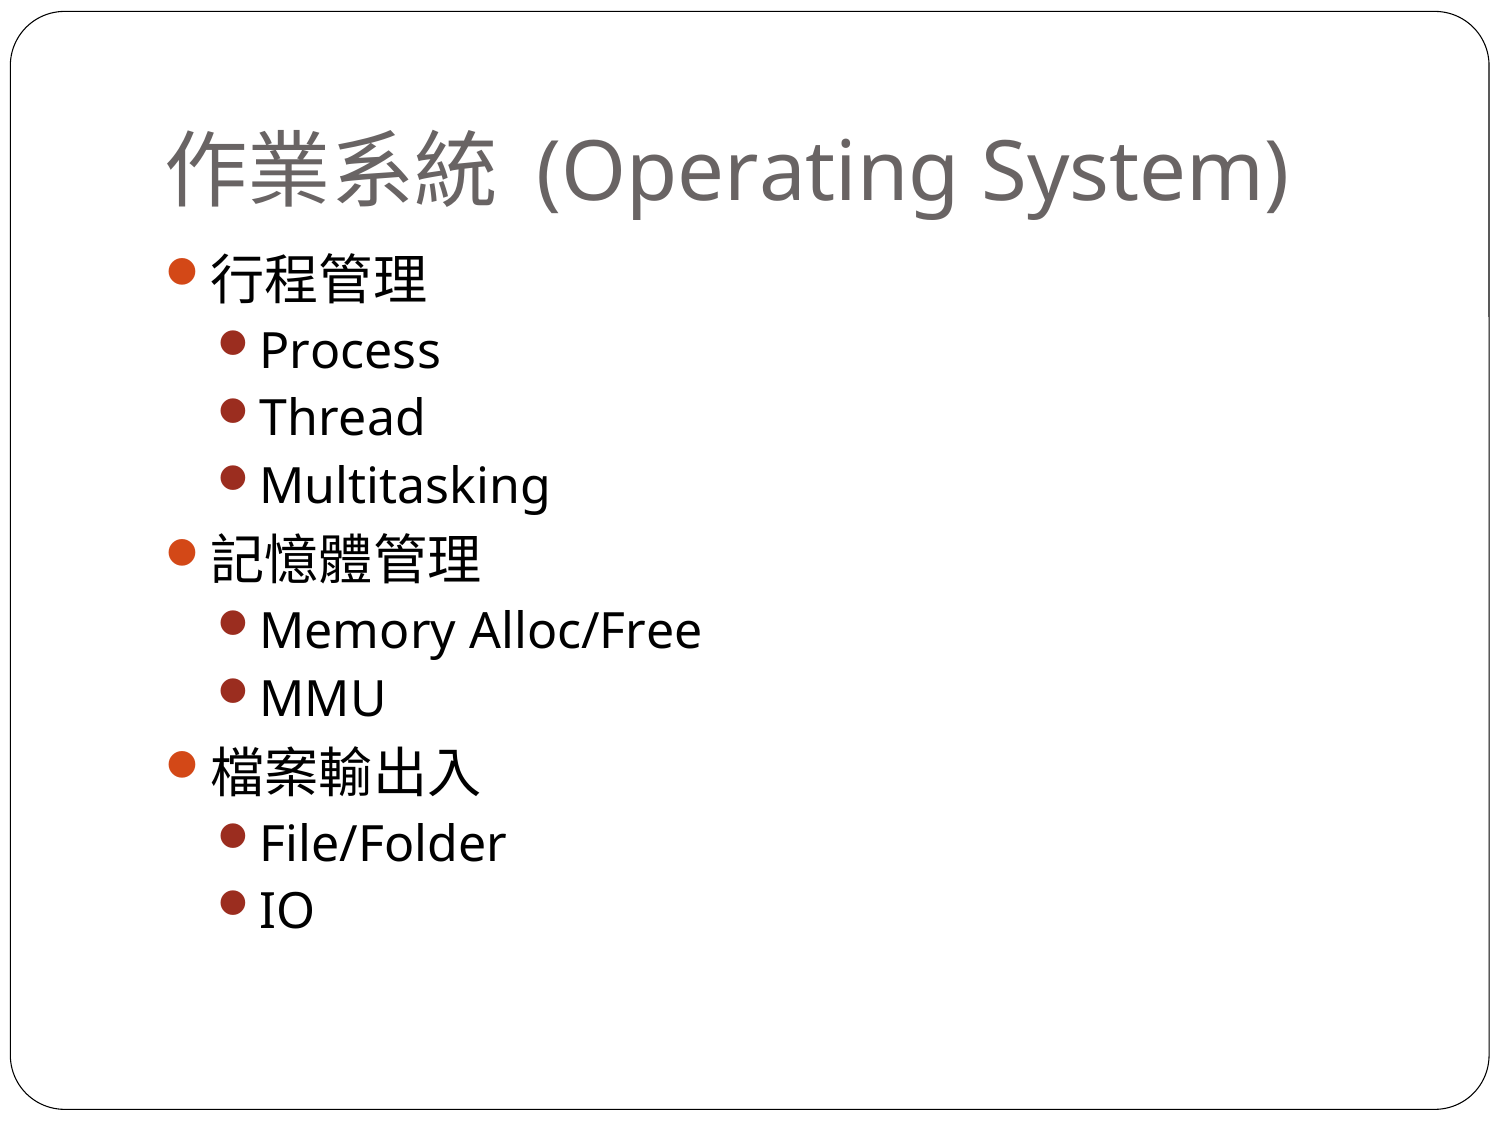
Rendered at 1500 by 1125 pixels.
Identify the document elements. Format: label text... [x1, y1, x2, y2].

list 行程管理 Process Thread Multitasking 記憶體管理 Memory Alloc/Free MMU 檔案輸出入 File/Folder IO [150, 237, 1426, 1052]
title 作業系統 (Operating System) [150, 9, 1426, 233]
